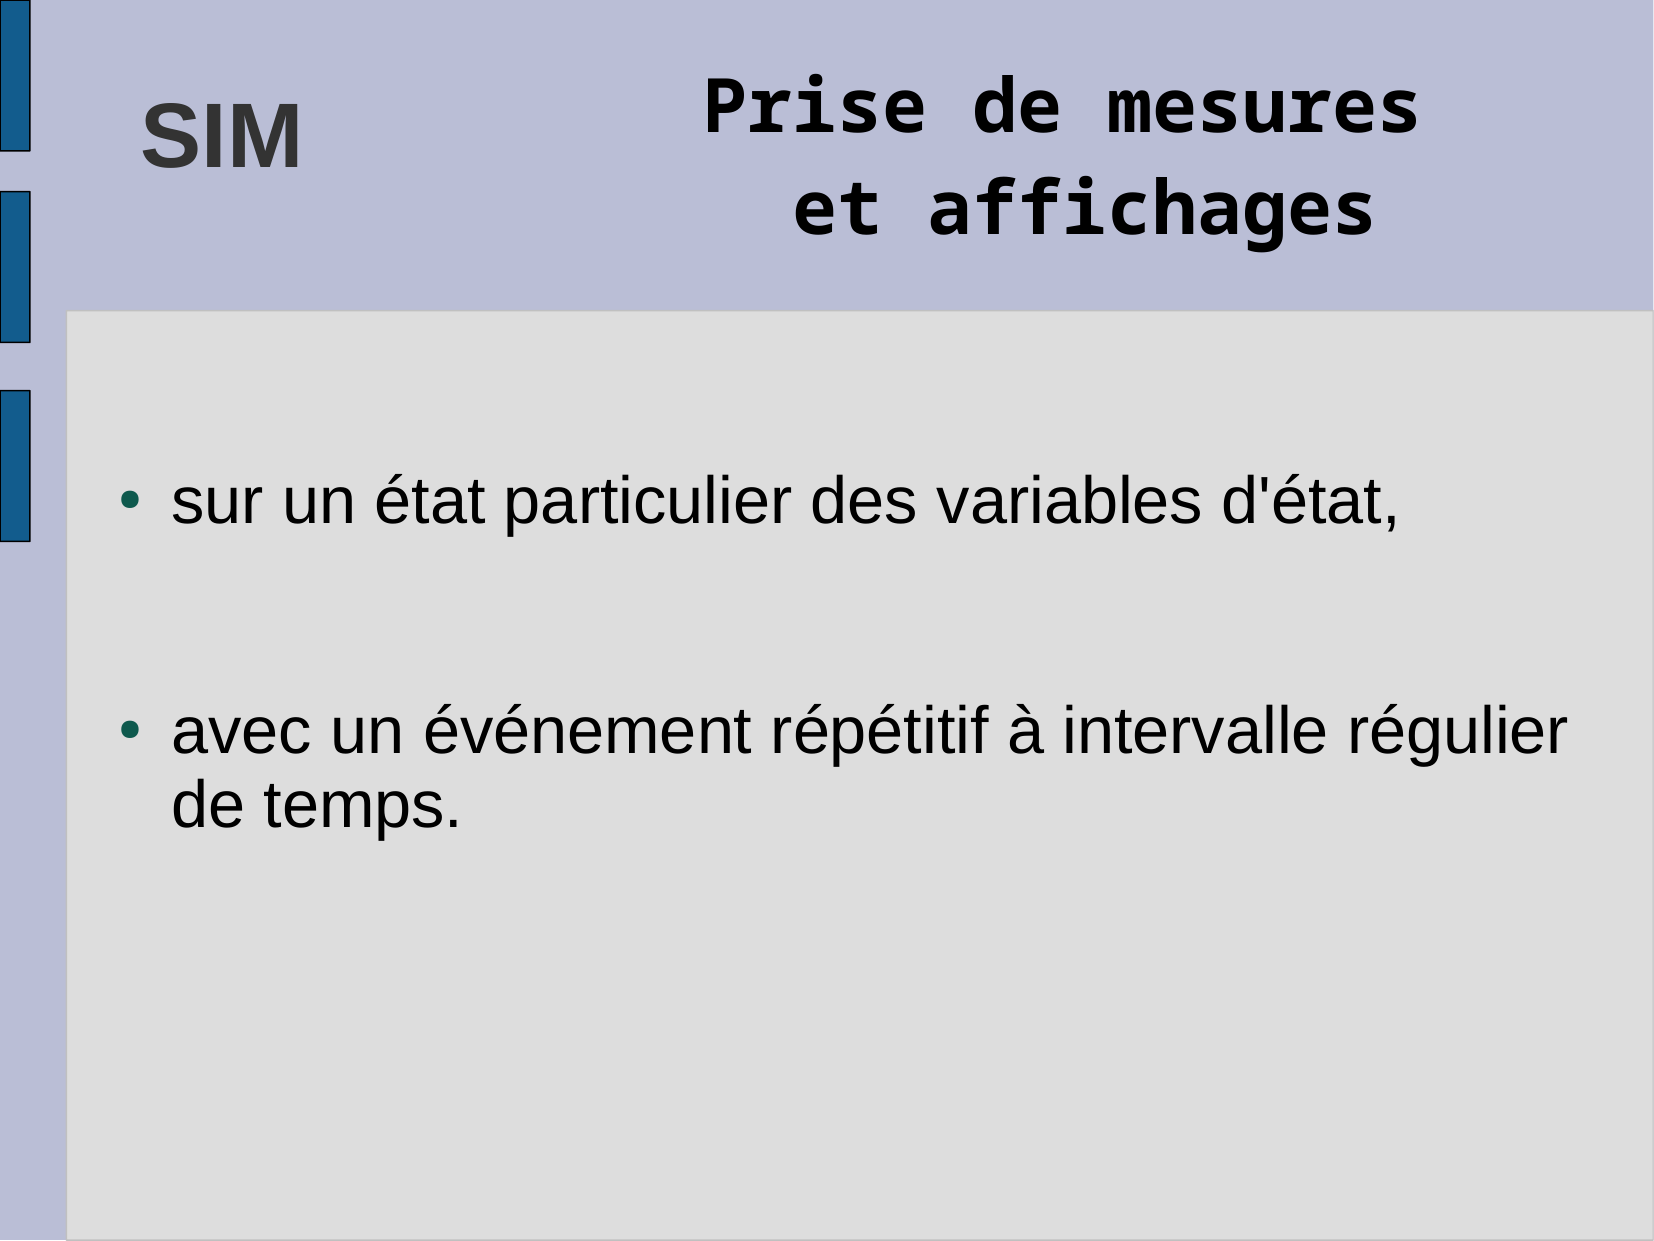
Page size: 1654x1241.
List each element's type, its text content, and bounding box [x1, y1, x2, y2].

title SIM [74, 51, 371, 223]
text_box Prise de mesures et affichages [702, 52, 1505, 262]
list sur un état particulier des variables d'état, avec un événement répétitif à intervalle régulier de temps. [100, 464, 1617, 941]
